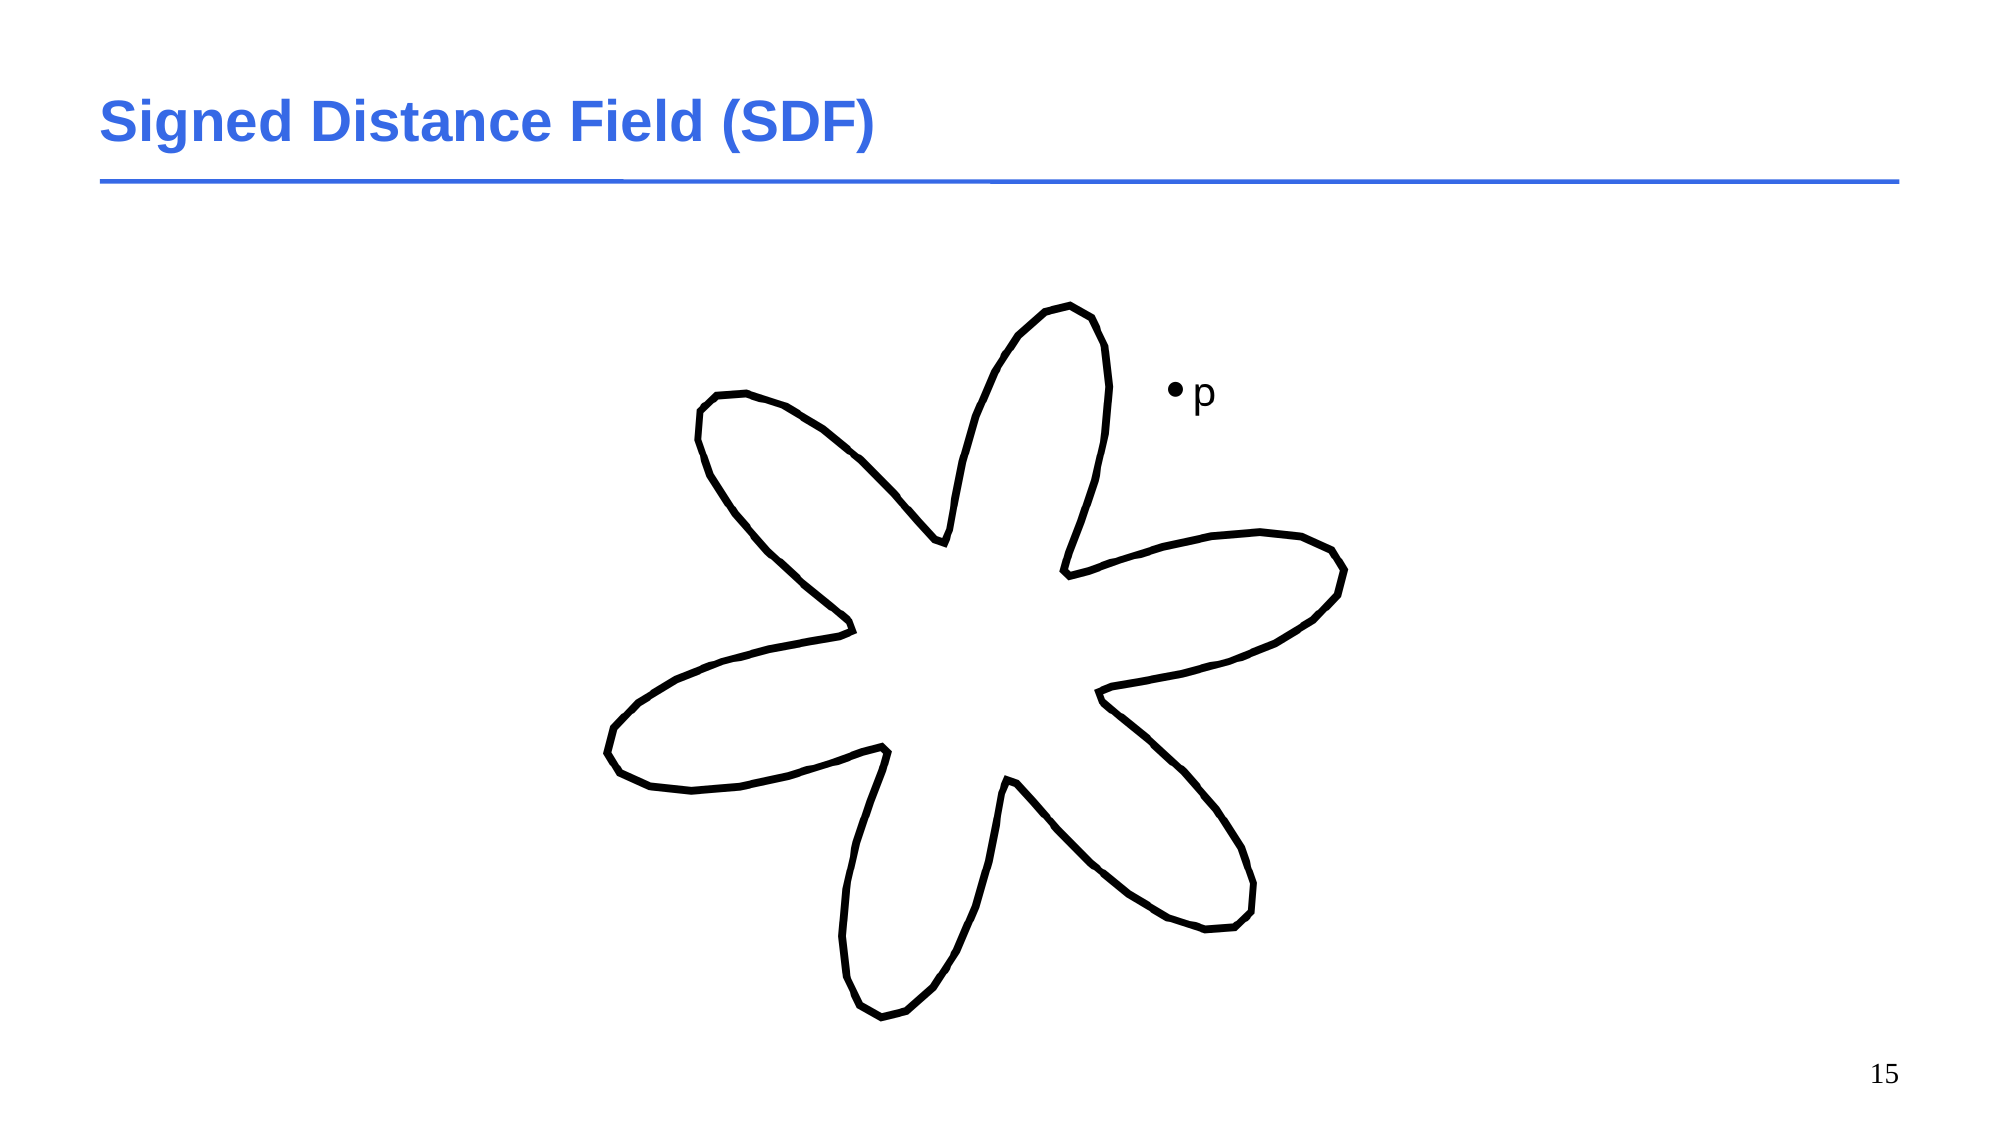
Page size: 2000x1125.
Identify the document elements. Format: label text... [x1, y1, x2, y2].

title Signed Distance Field (SDF) [99, 27, 1900, 215]
picture [600, 299, 1351, 1025]
